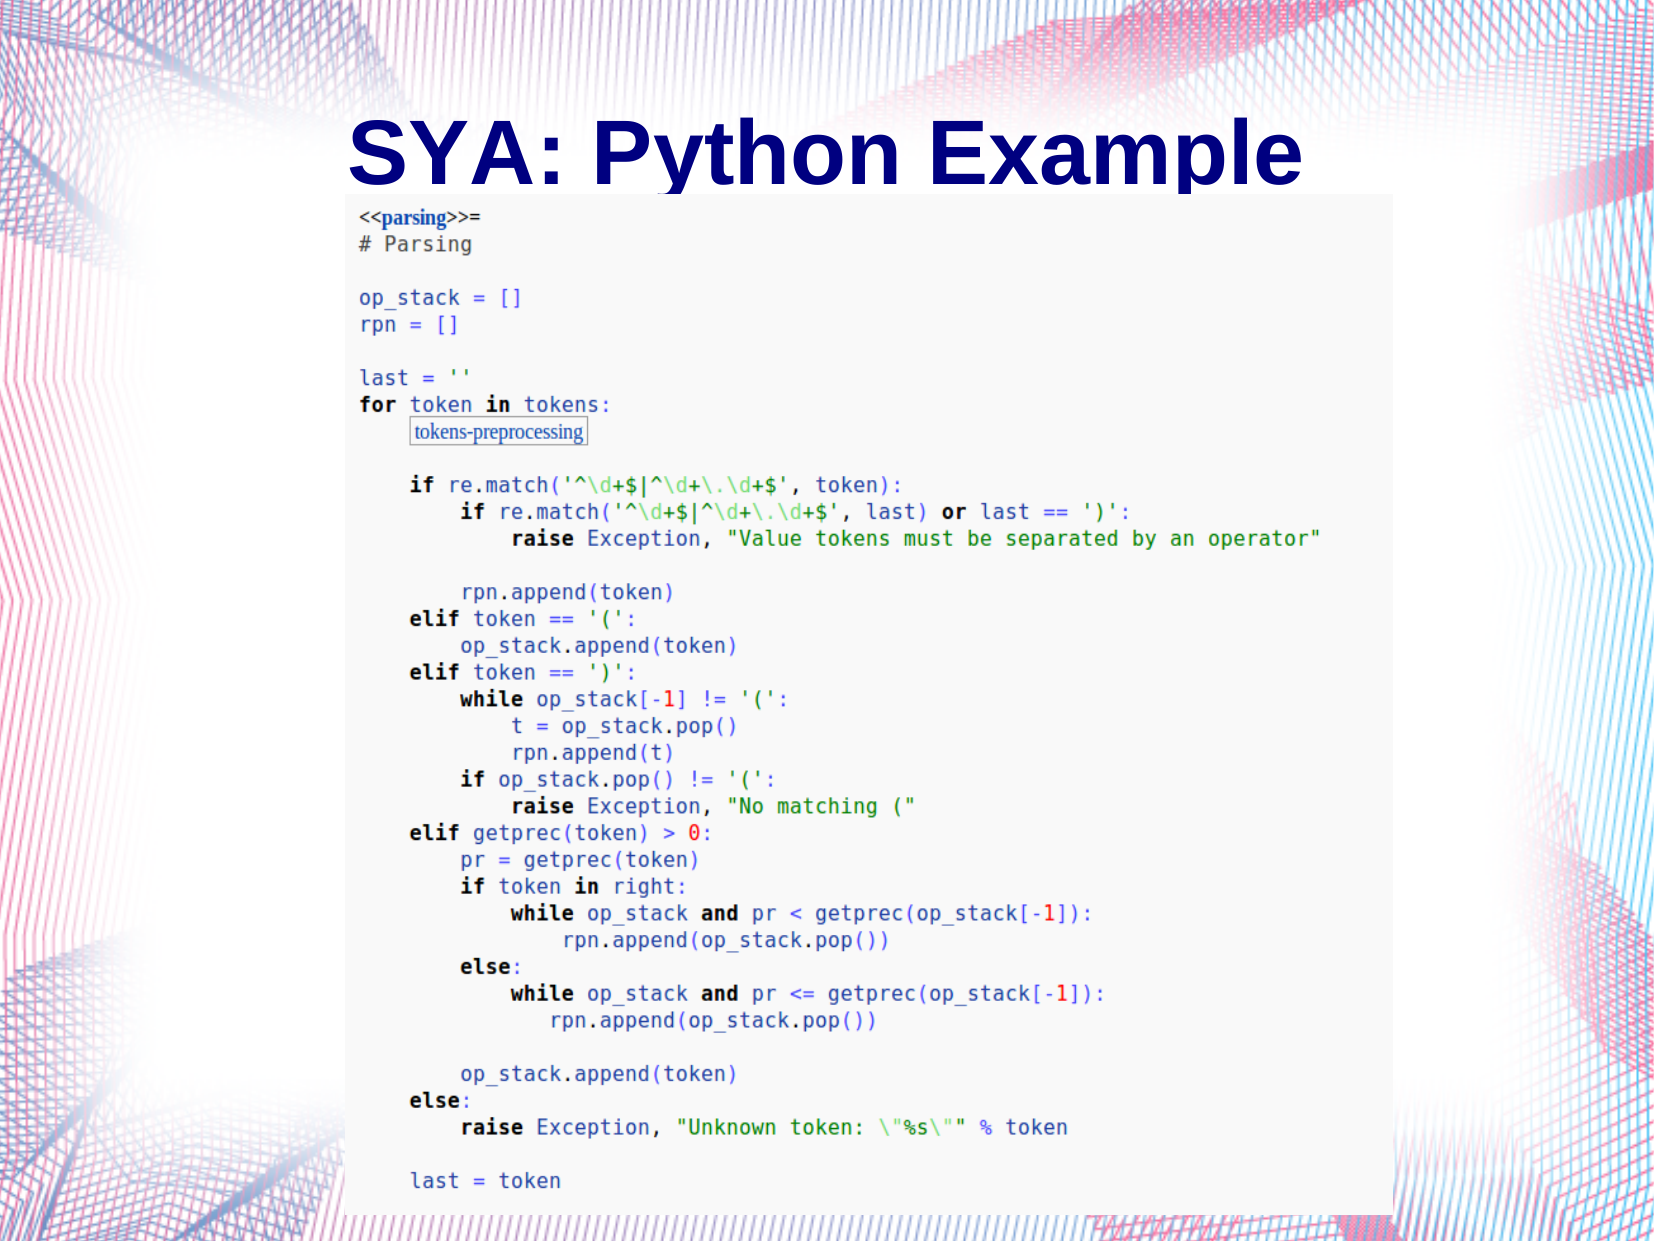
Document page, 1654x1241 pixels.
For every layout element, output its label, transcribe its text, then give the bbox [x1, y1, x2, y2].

title SYA: Python Example [82, 49, 1571, 257]
picture [0, 0, 1654, 1241]
